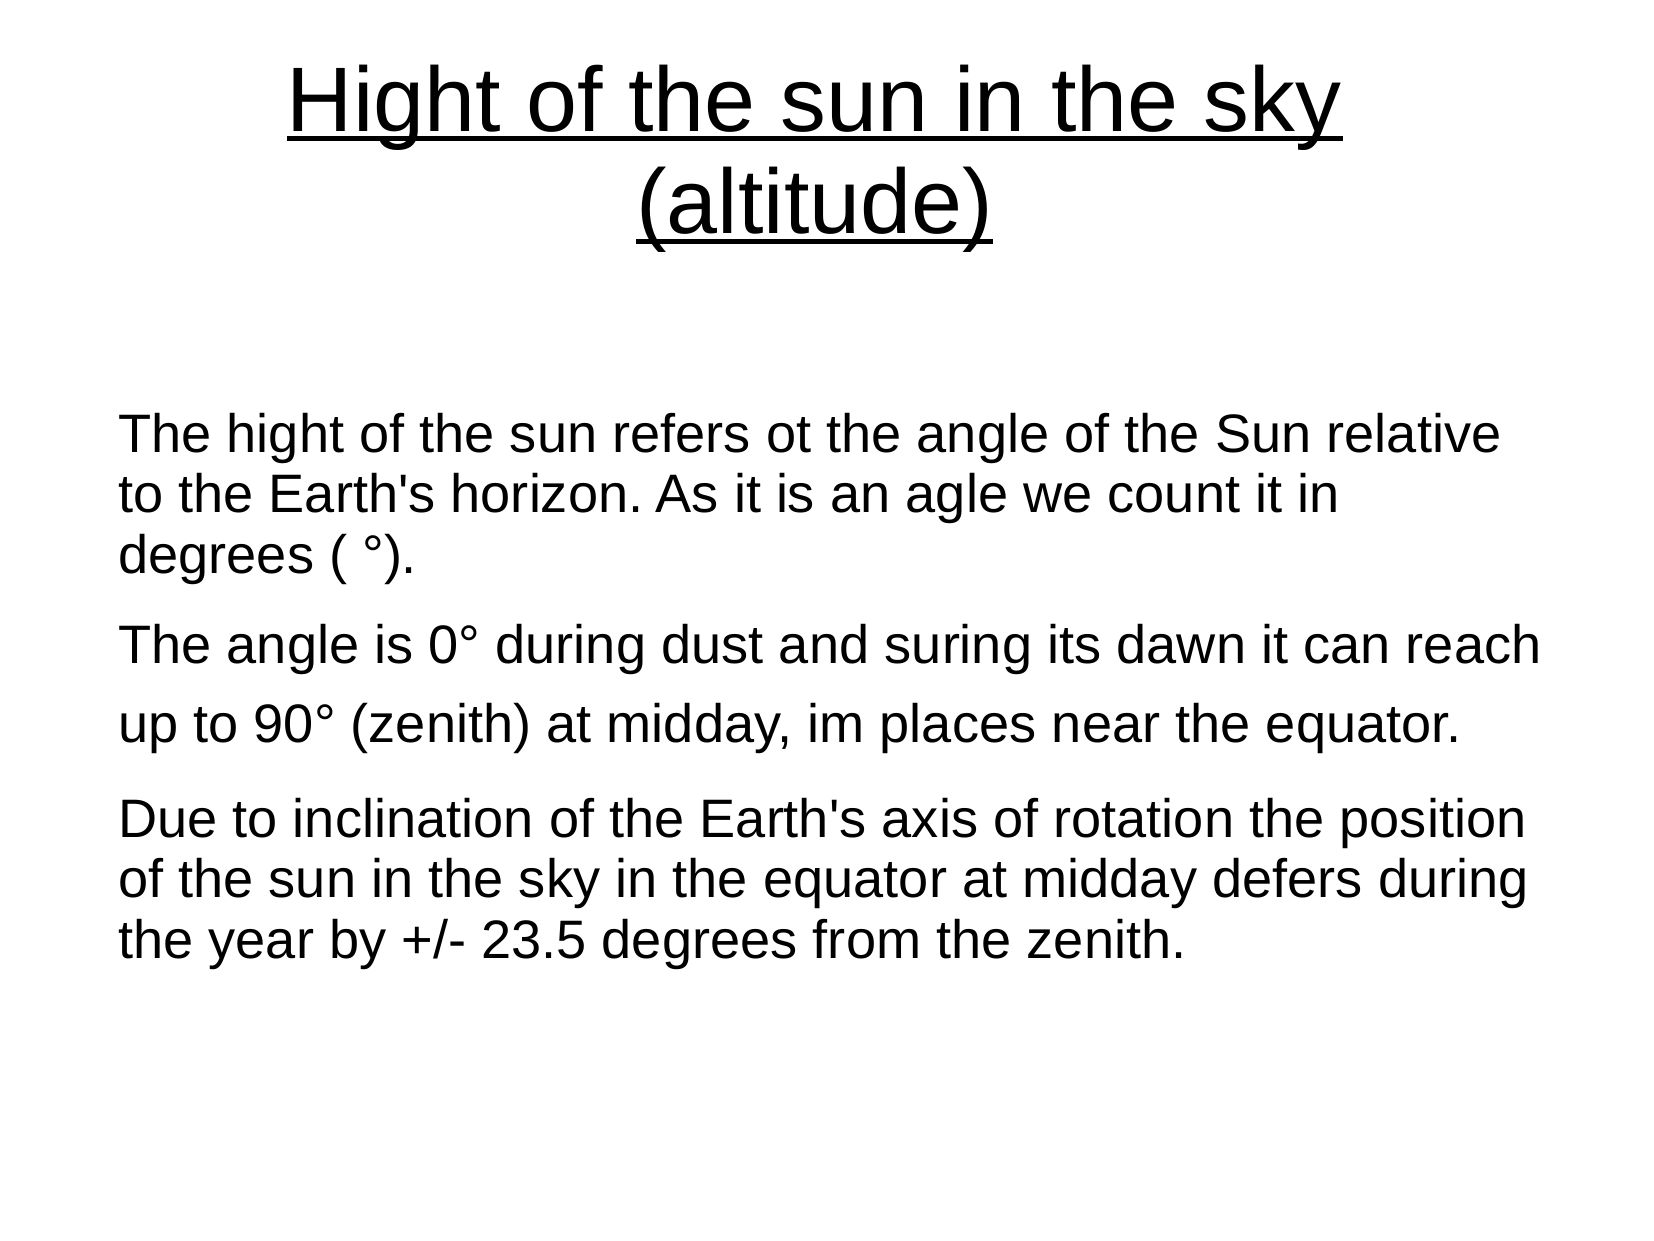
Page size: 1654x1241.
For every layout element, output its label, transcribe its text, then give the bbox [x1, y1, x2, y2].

title Hight of the sun in the sky (altitude) [70, 47, 1559, 255]
list The hight of the sun refers ot the angle of the Sun relative to the Earth's horizon. As it is an agle we count it in degrees ( °). The angle is 0° during dust and suring its dawn it can reach up to 90° (zenith) at midday, im places near the equator. Due to inclination of the Earth's axis of rotation the position of the sun in the sky in the equator at midday defers during the year by +/- 23.5 degrees from the zenith. [47, 403, 1548, 1091]
